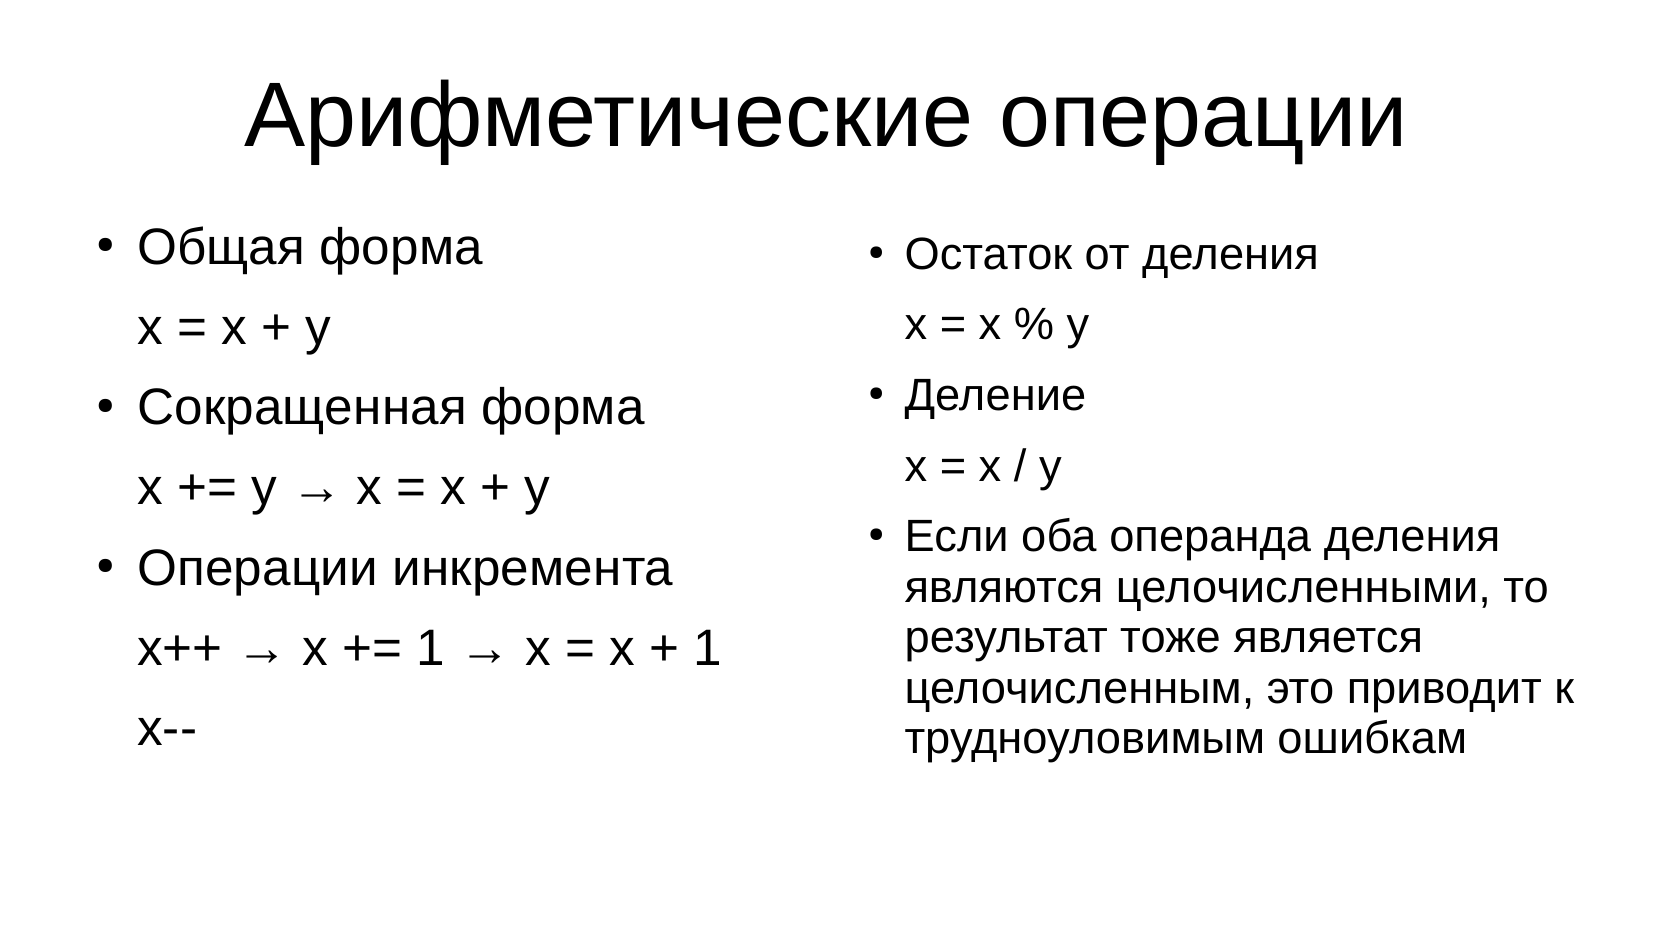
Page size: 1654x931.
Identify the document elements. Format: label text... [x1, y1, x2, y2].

title Арифметические операции [82, 37, 1571, 193]
list Остаток от деления x = x % y Деление x = x / y Если оба операнда деления являются целочисленными, то результат тоже является целочисленным, это приводит к трудноуловимым ошибкам [856, 228, 1601, 768]
list Общая форма x = x + y Сокращенная форма x += y → x = x + y Операции инкремента x++ → x += 1 → x = x + 1 x-- [82, 217, 827, 758]
